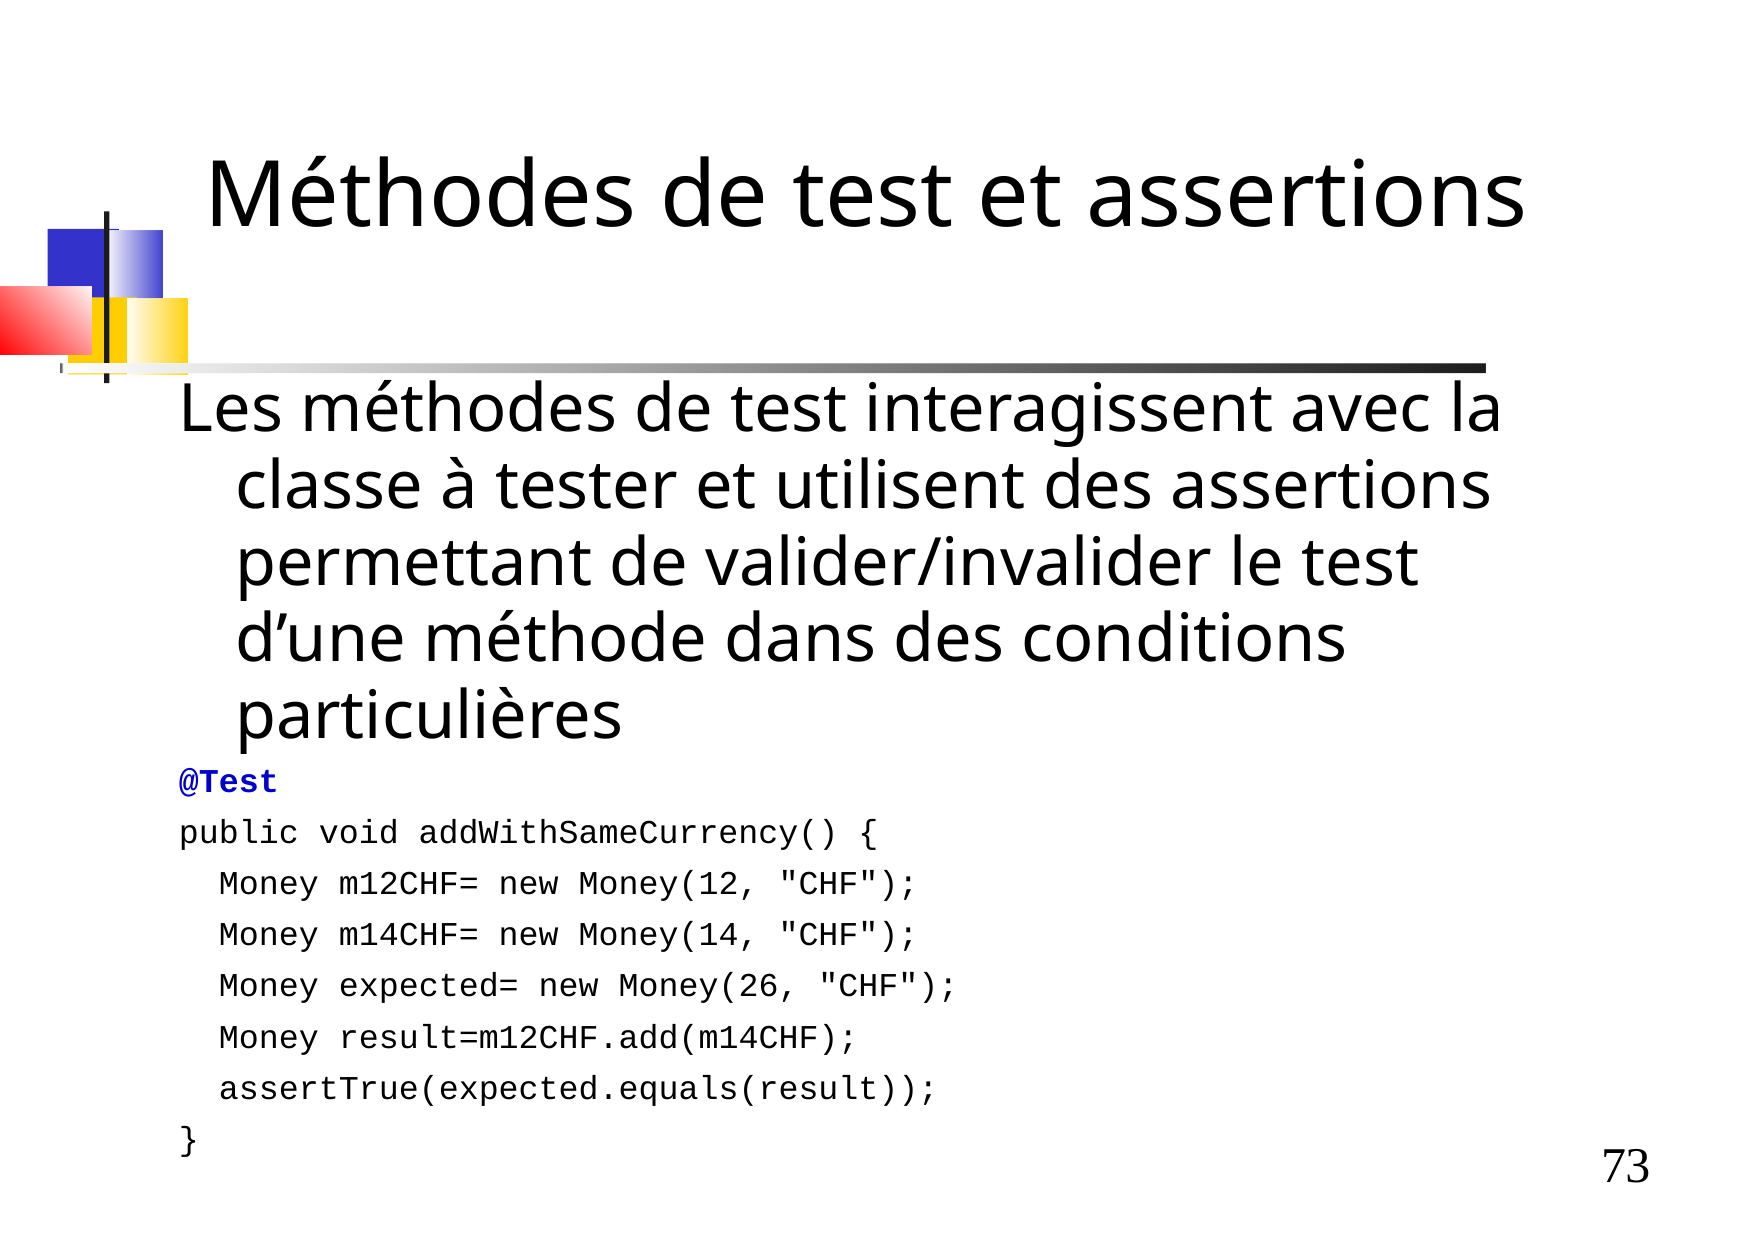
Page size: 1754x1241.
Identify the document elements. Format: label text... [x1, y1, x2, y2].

title Méthodes de test et assertions [175, 139, 1559, 353]
picture [60, 229, 1486, 384]
slide_number 73 [1569, 1135, 1660, 1241]
picture [0, 285, 92, 355]
list Les méthodes de test interagissent avec la classe à tester et utilisent des assertions permettant de valider/invalider le test d’une méthode dans des conditions particulières @Test public void addWithSameCurrency() { Money m12CHF= new Money(12, "CHF"); Money m14CHF= new Money(14, "CHF"); Money expected= new Money(26, "CHF"); Money result=m12CHF.add(m14CHF); assertTrue(expected.equals(result)); } [177, 365, 1563, 1180]
